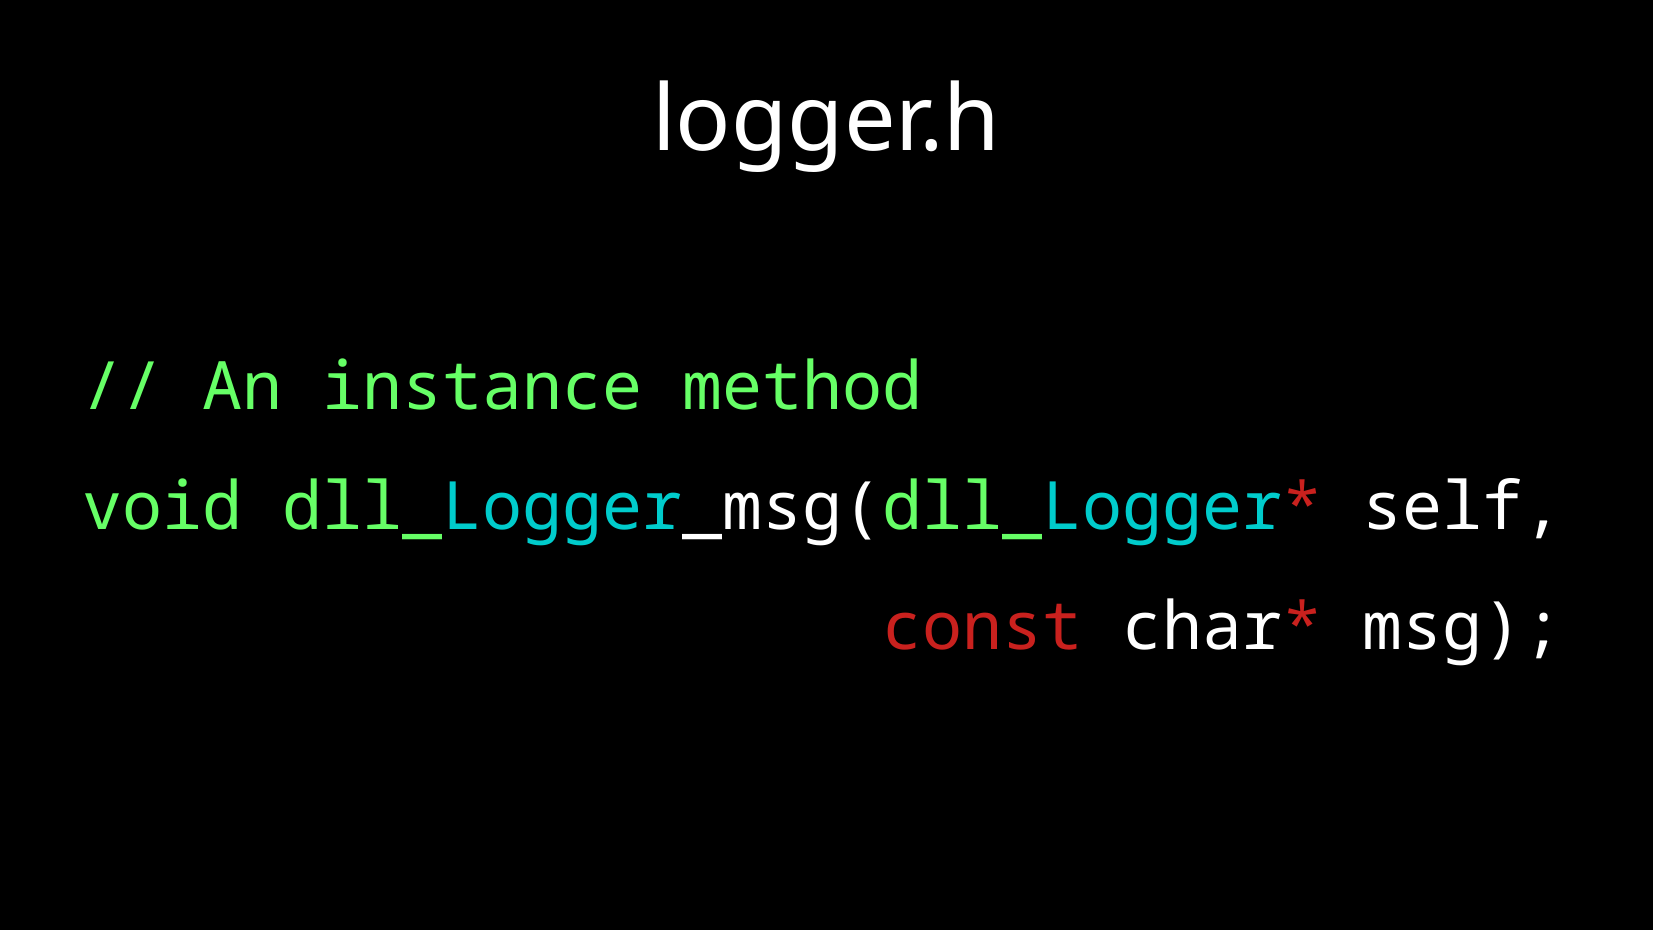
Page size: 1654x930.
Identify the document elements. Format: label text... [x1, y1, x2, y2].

list // An instance method void dll_Logger_msg(dll_Logger* self, const char* msg); [82, 217, 1571, 841]
title logger.h [82, 37, 1571, 193]
